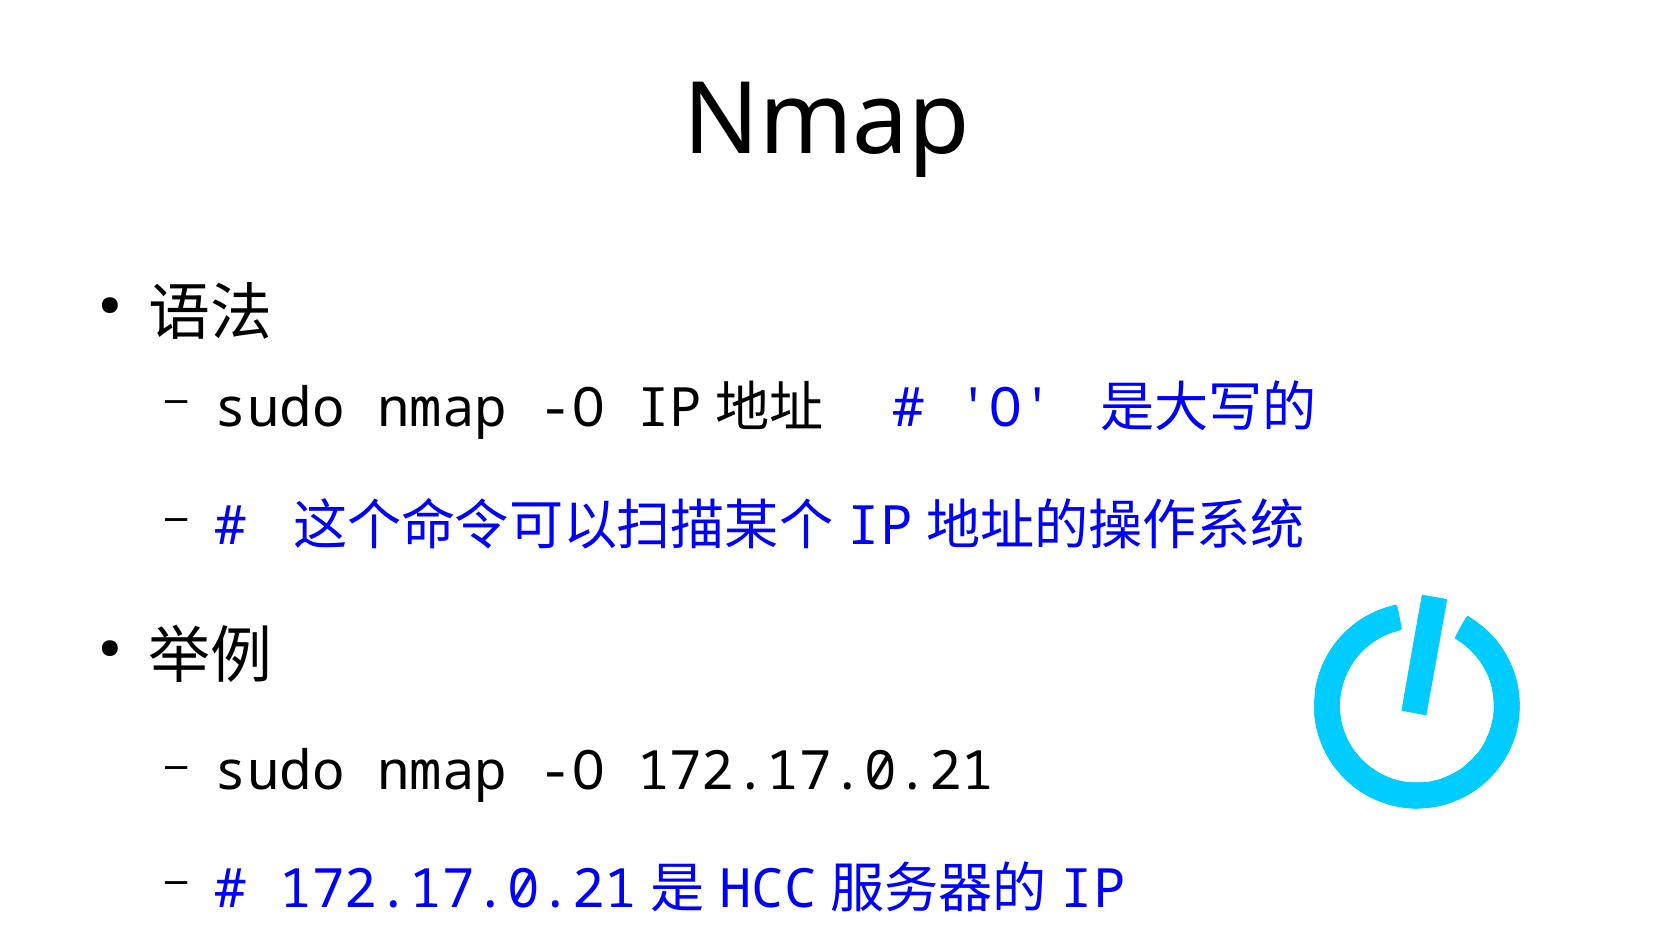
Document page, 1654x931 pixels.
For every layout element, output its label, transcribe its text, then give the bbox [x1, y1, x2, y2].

list 语法 sudo nmap -O IP地址 # 'O' 是大写的 # 这个命令可以扫描某个IP地址的操作系统 举例 sudo nmap -O 172.17.0.21 # 172.17.0.21是HCC服务器的IP [82, 217, 1571, 931]
title Nmap [82, 37, 1571, 193]
